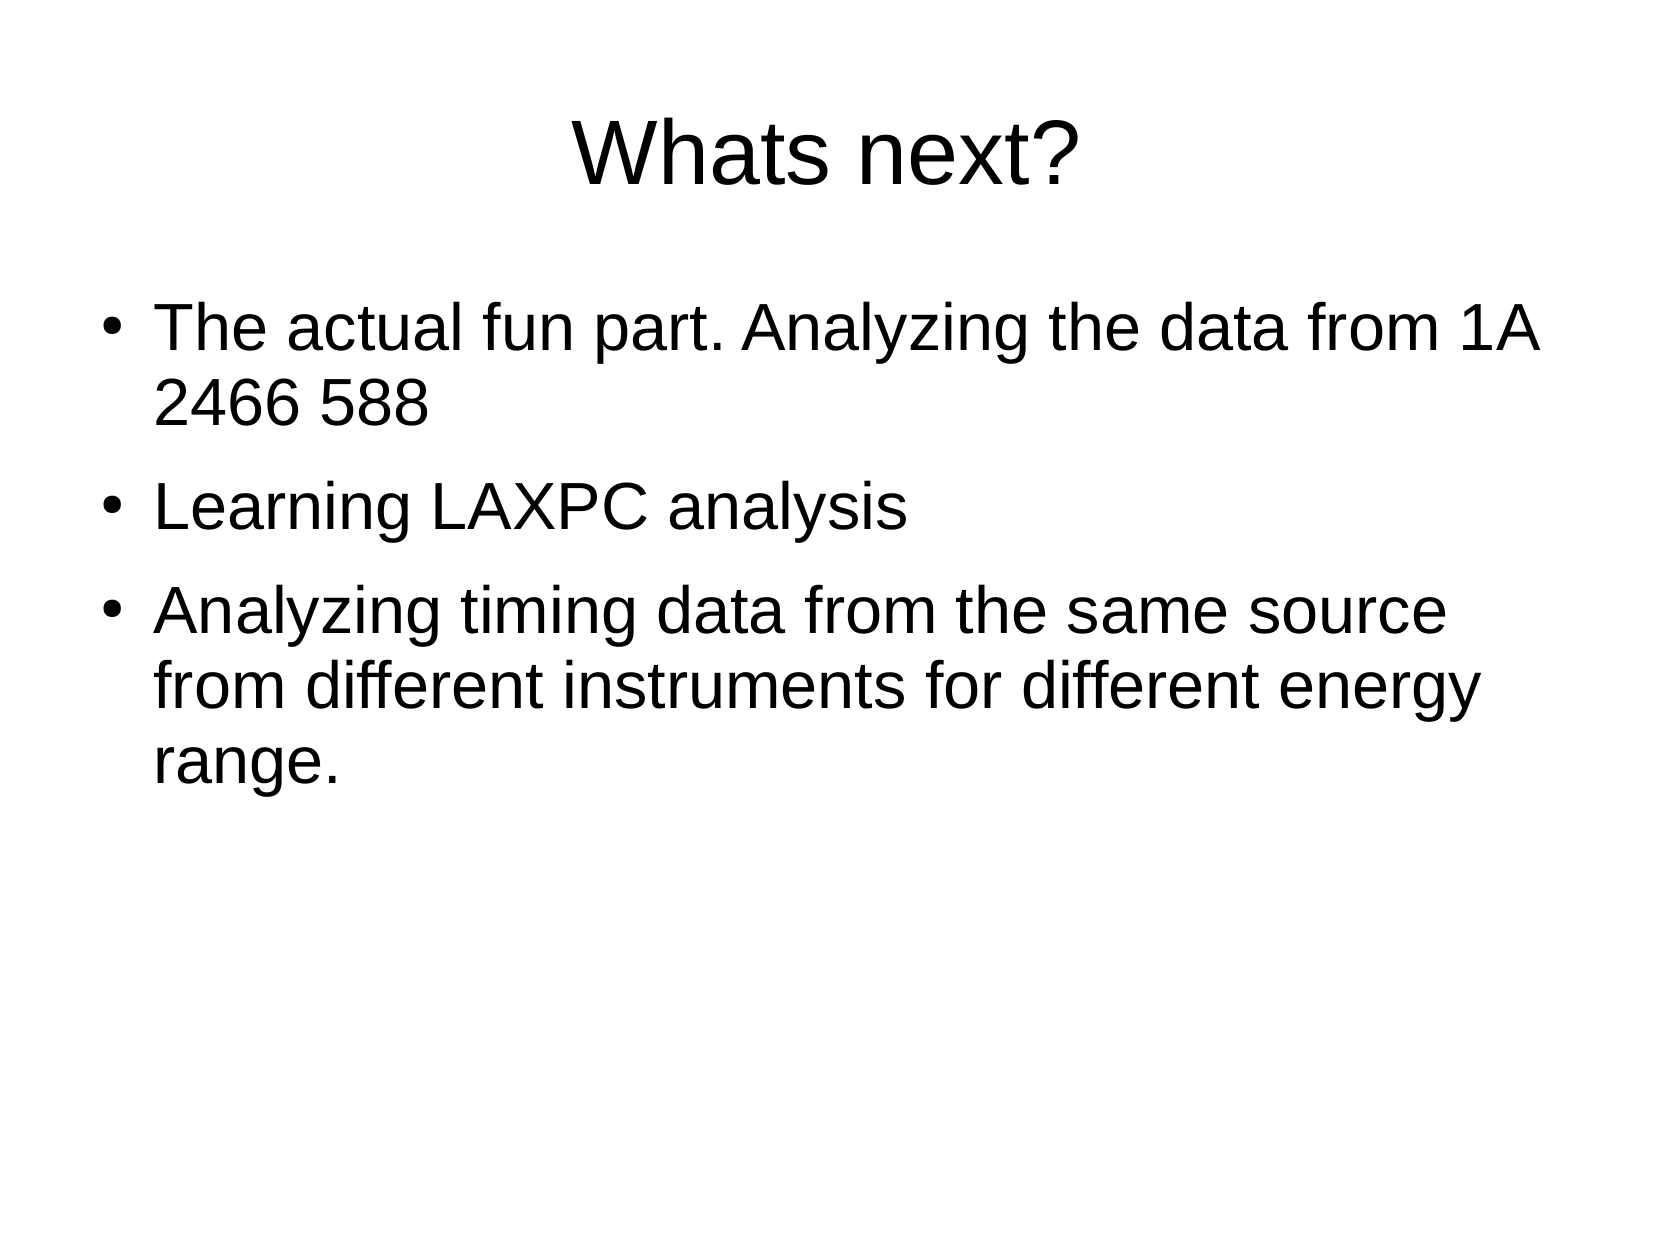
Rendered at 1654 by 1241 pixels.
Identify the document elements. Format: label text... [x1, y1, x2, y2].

title Whats next? [82, 49, 1571, 257]
list The actual fun part. Analyzing the data from 1A 2466 588 Learning LAXPC analysis Analyzing timing data from the same source from different instruments for different energy range. [82, 290, 1571, 1010]
